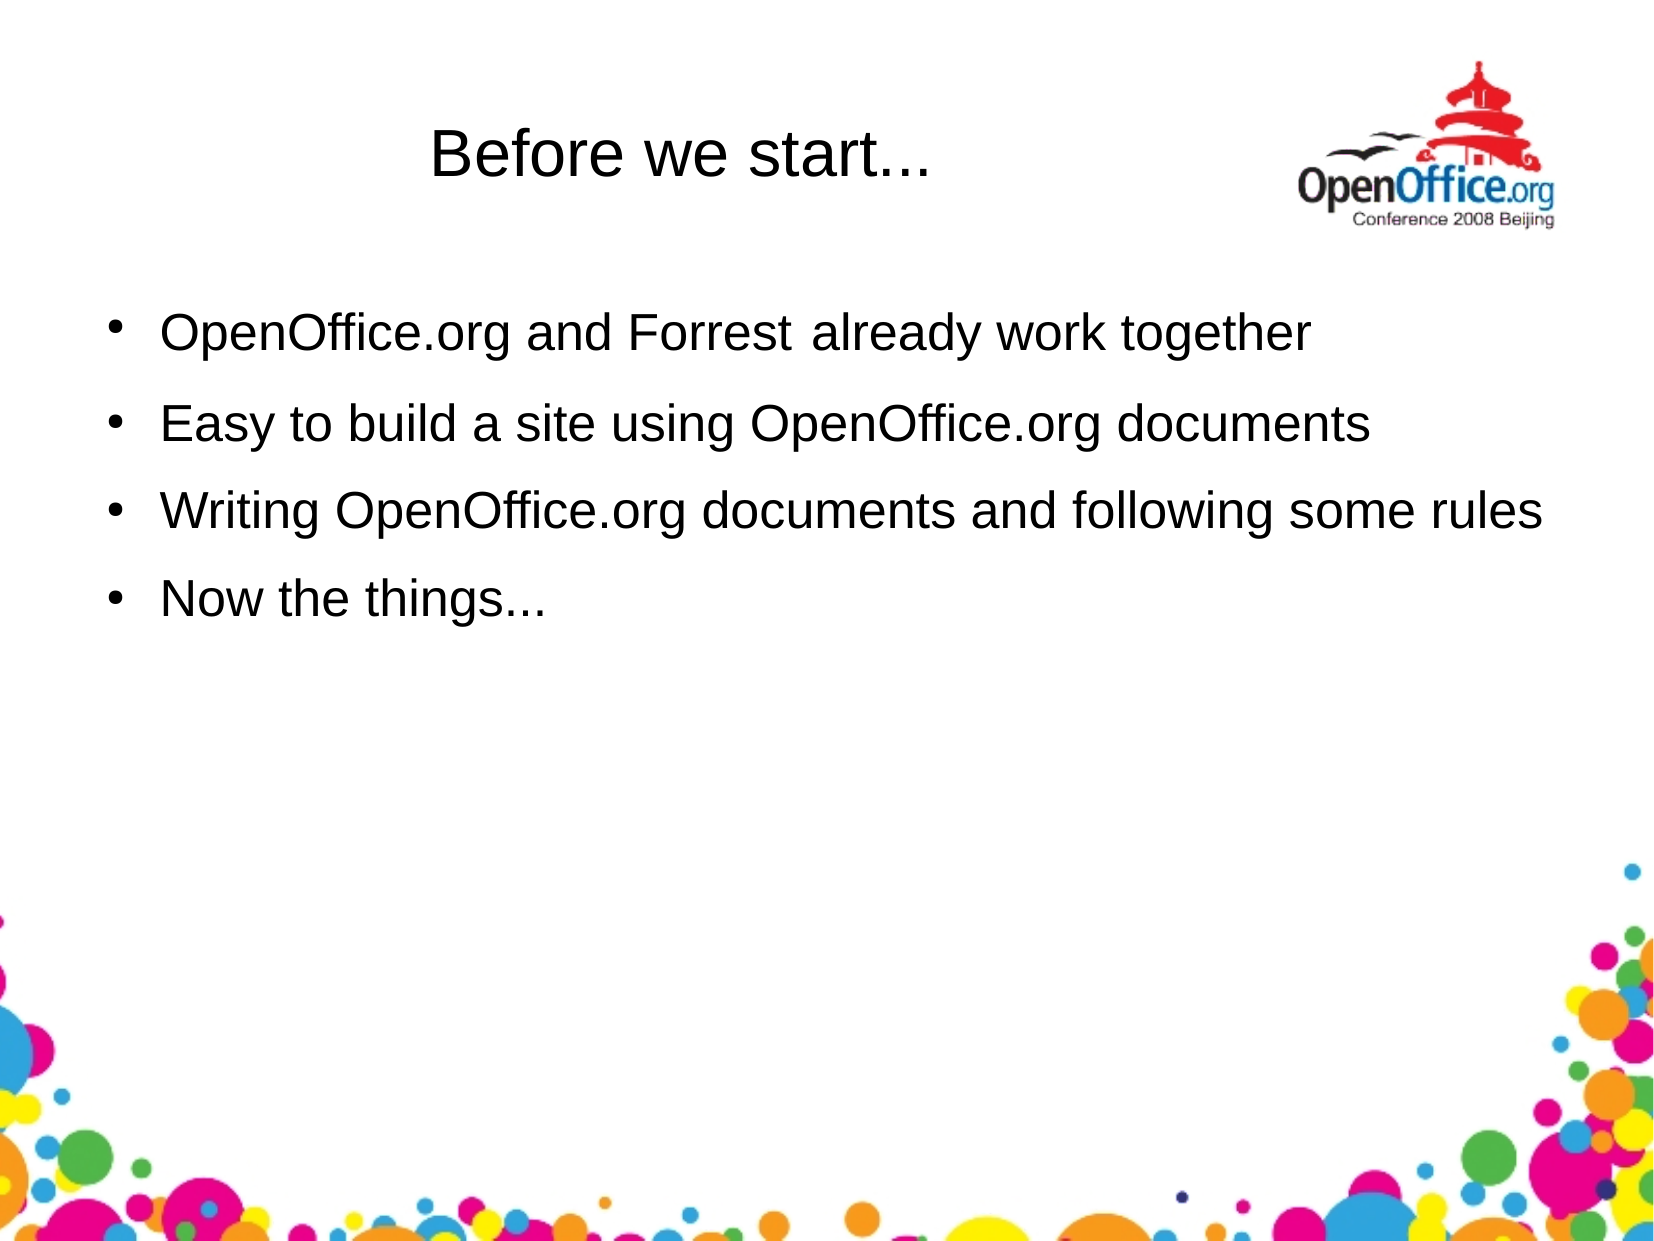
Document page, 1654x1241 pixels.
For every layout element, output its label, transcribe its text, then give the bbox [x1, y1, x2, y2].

list OpenOffice.org and Forrest already work together Easy to build a site using OpenOffice.org documents Writing OpenOffice.org documents and following some rules Now the things... [88, 290, 1577, 1094]
picture [0, 810, 1654, 1241]
picture [1285, 51, 1569, 250]
title Before we start... [82, 56, 1258, 250]
